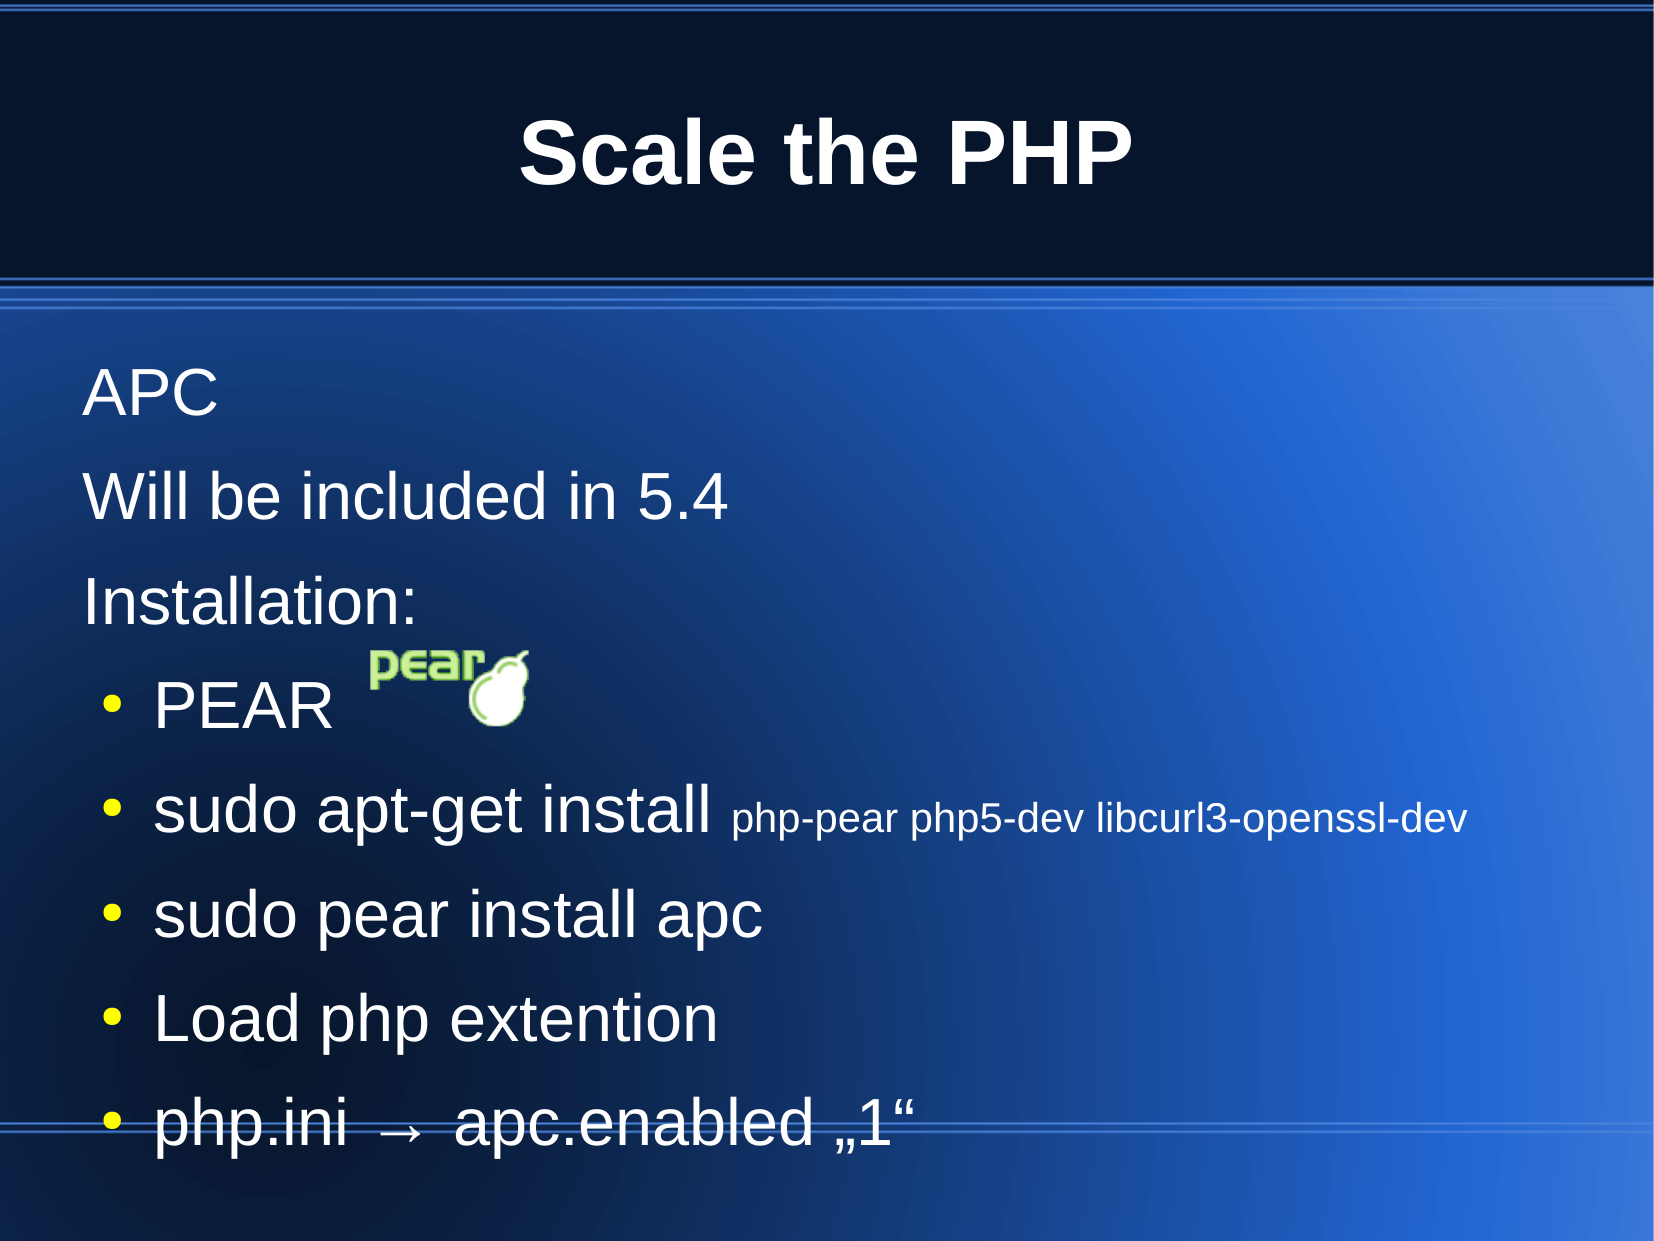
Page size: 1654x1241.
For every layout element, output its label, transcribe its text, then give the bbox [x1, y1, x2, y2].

title Scale the PHP [82, 49, 1571, 257]
picture [0, 0, 1654, 1241]
list APC Will be included in 5.4 Installation: PEAR sudo apt-get install php-pear php5-dev libcurl3-openssl-dev sudo pear install apc Load php extention php.ini → apc.enabled „1“ [82, 355, 1565, 1174]
